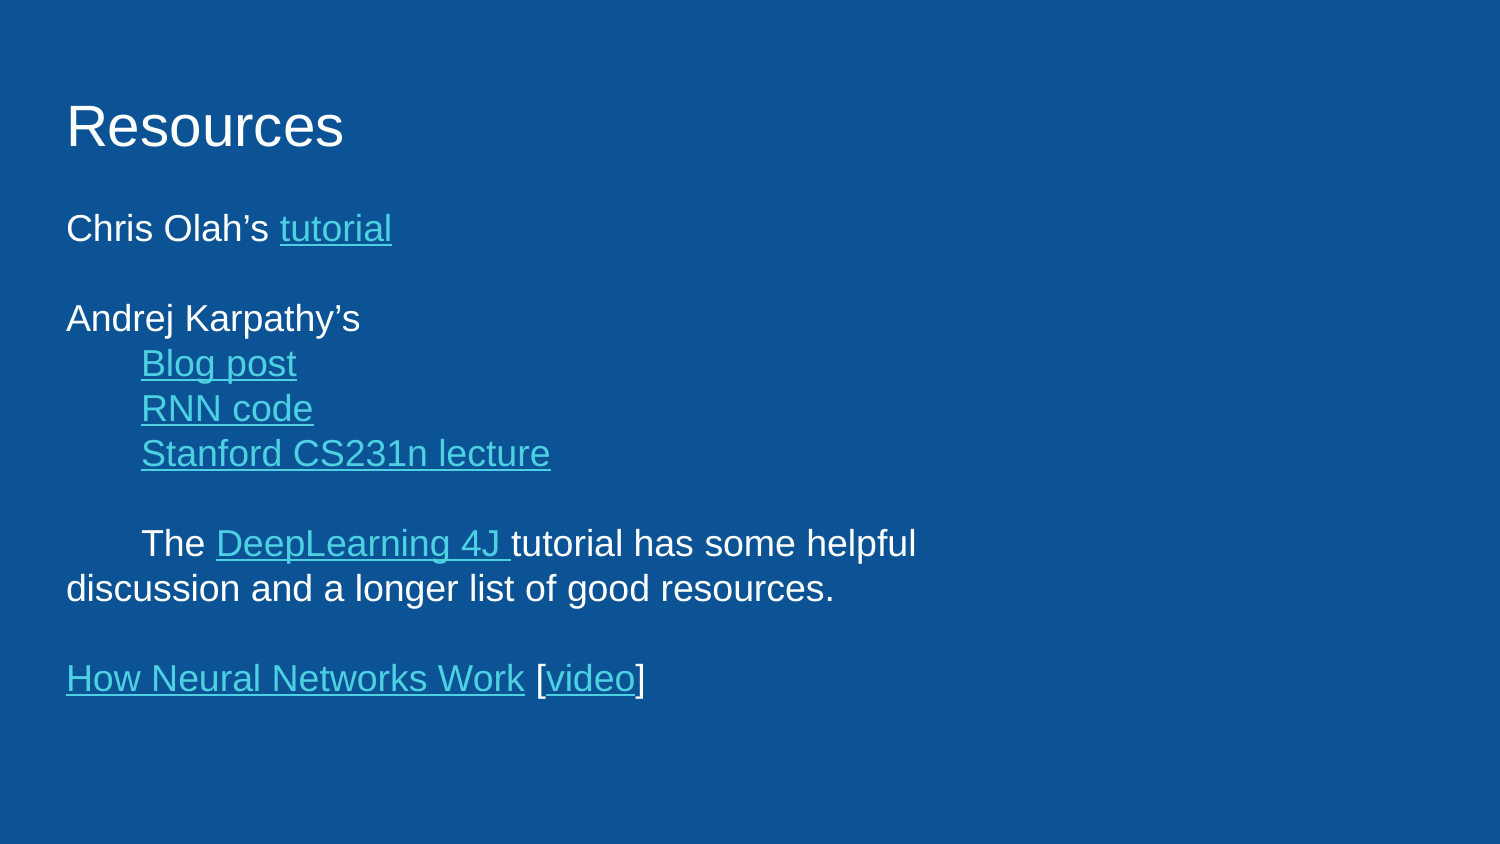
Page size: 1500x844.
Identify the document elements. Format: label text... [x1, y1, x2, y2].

list Chris Olah’s tutorial Andrej Karpathy’s Blog post RNN code Stanford CS231n lecture The DeepLearning 4J tutorial has some helpful discussion and a longer list of good resources. How Neural Networks Work [video] [51, 189, 991, 750]
title Resources [51, 72, 1449, 167]
